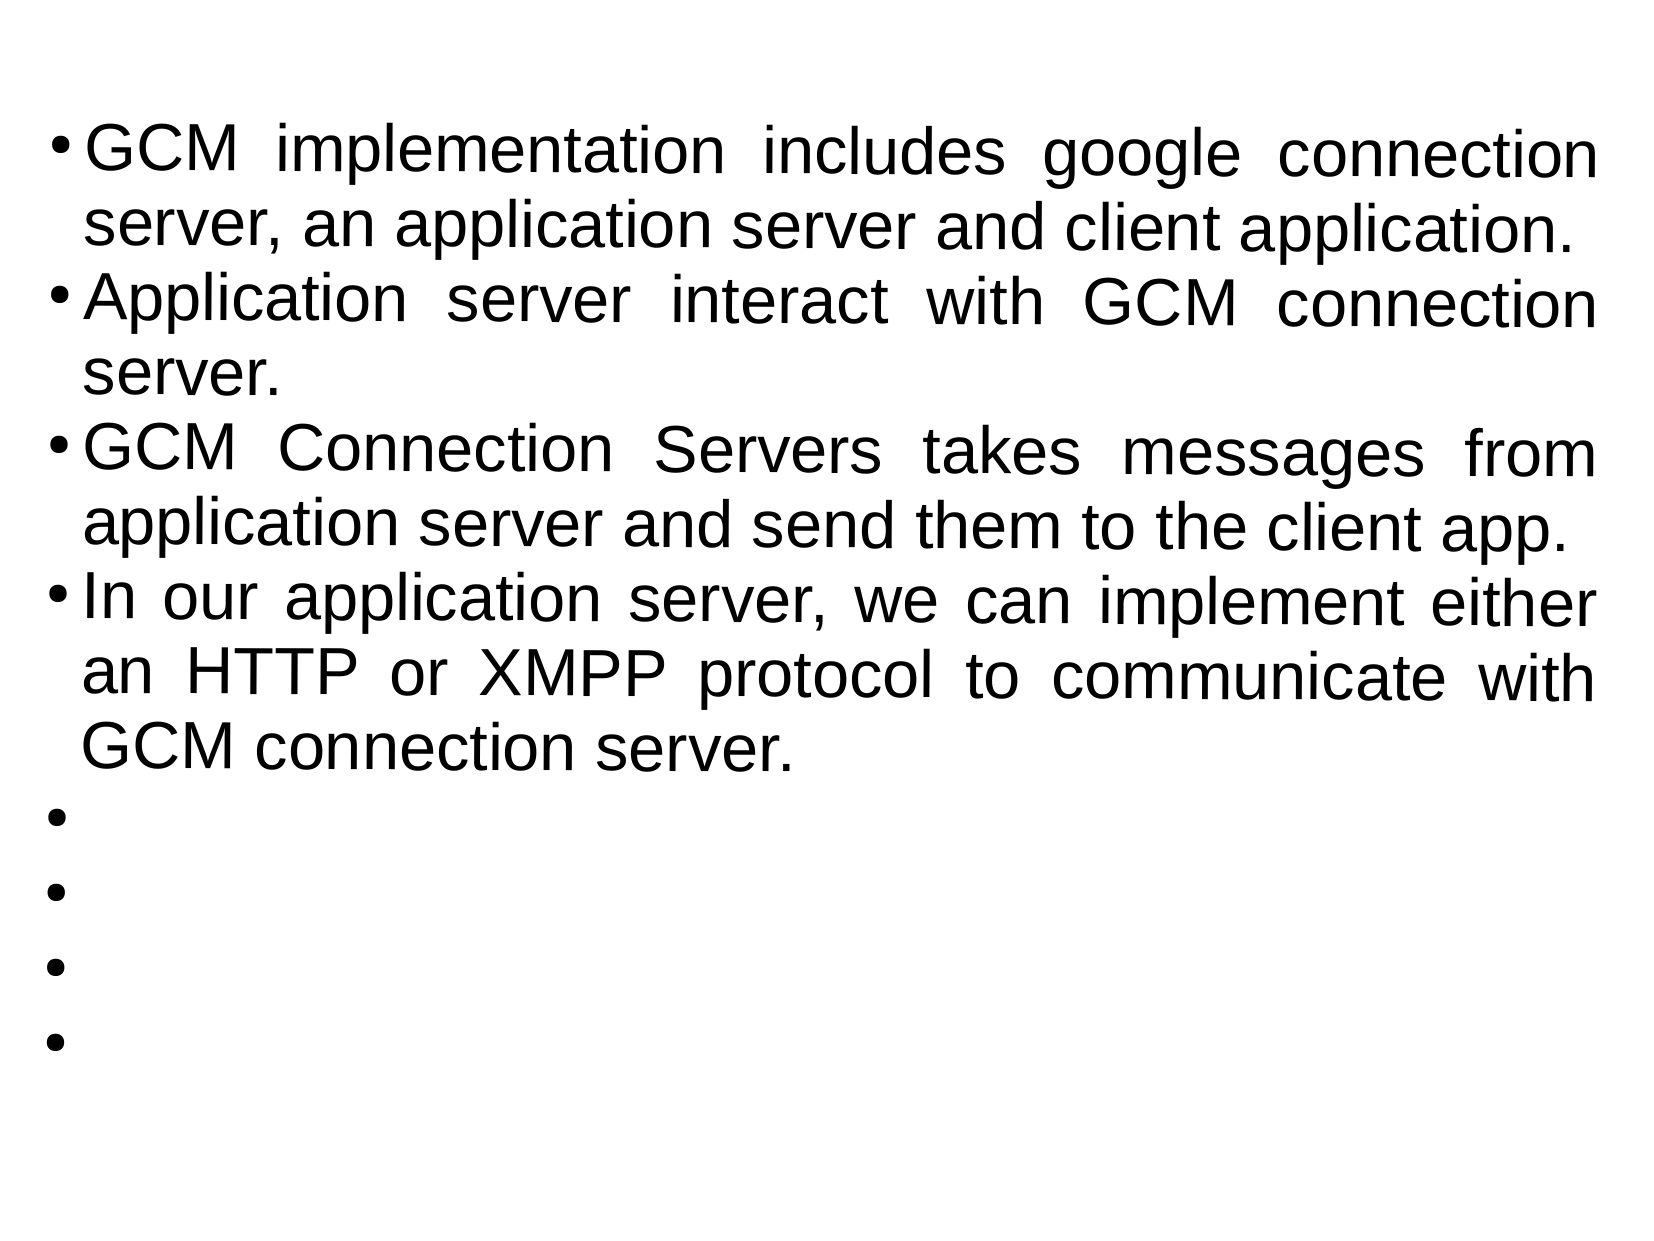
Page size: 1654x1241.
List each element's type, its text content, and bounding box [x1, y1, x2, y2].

subtitle GCM implementation includes google connection server, an application server and client application. Application server interact with GCM connection server. GCM Connection Servers takes messages from application server and send them to the client app. In our application server, we can implement either an HTTP or XMPP protocol to communicate with GCM connection server. [43, 78, 1601, 1123]
